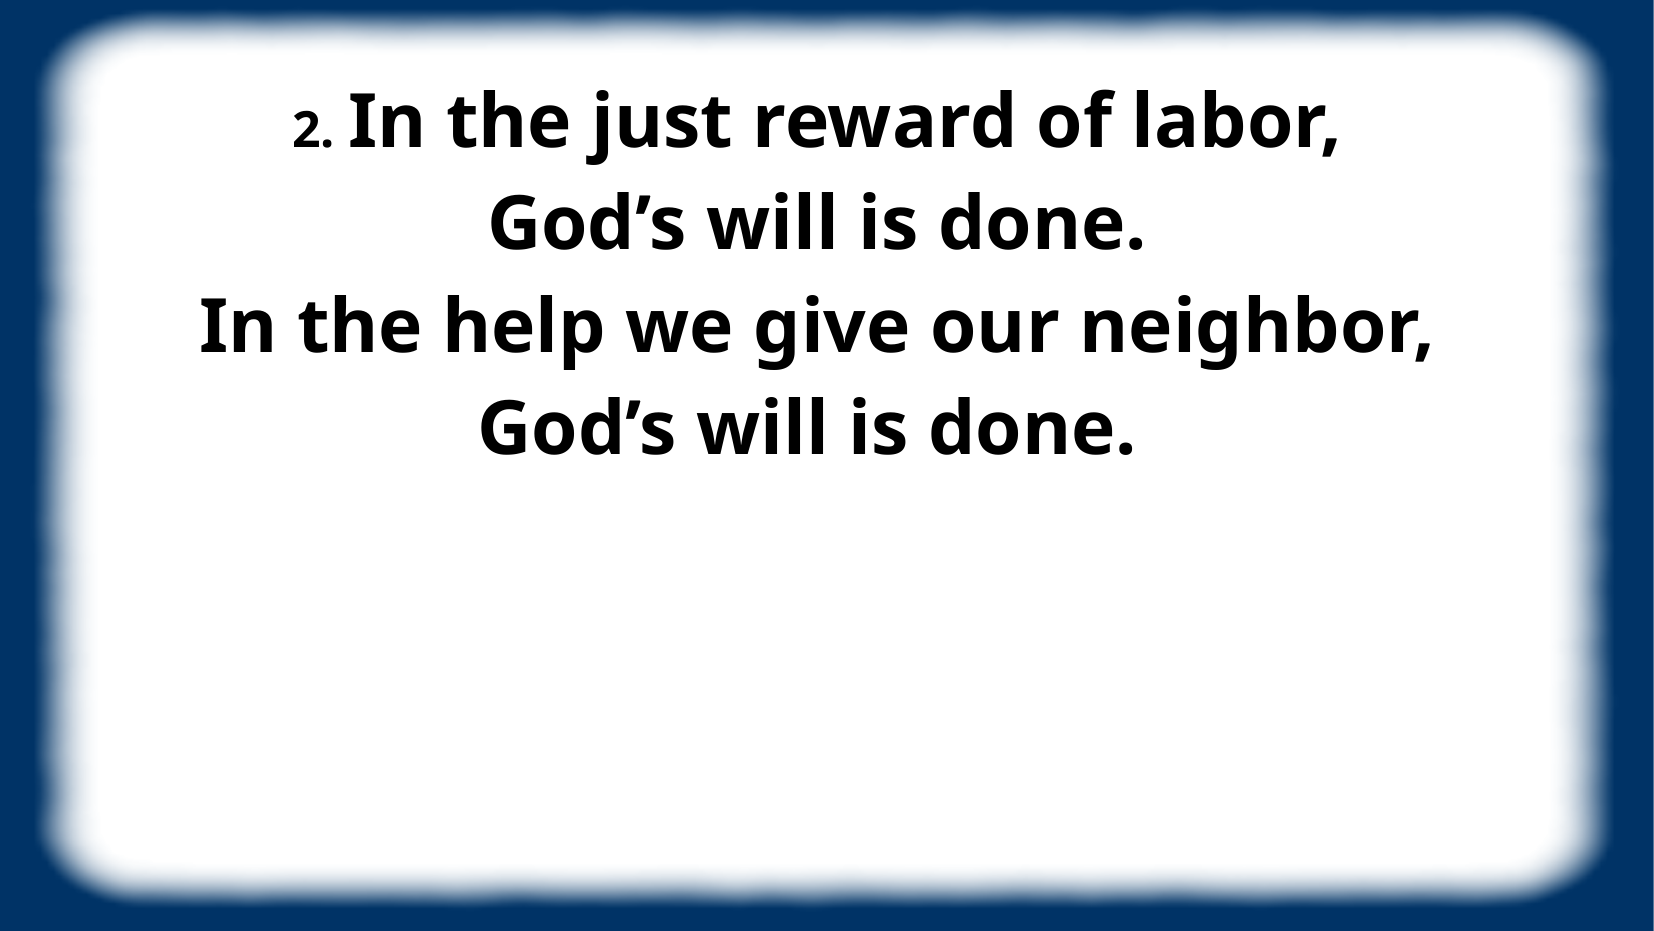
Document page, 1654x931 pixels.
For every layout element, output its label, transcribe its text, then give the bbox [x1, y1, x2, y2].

text_box 2. In the just reward of labor, God’s will is done. In the help we give our neighbor, God’s will is done. [90, 60, 1546, 475]
picture [0, 0, 1654, 931]
